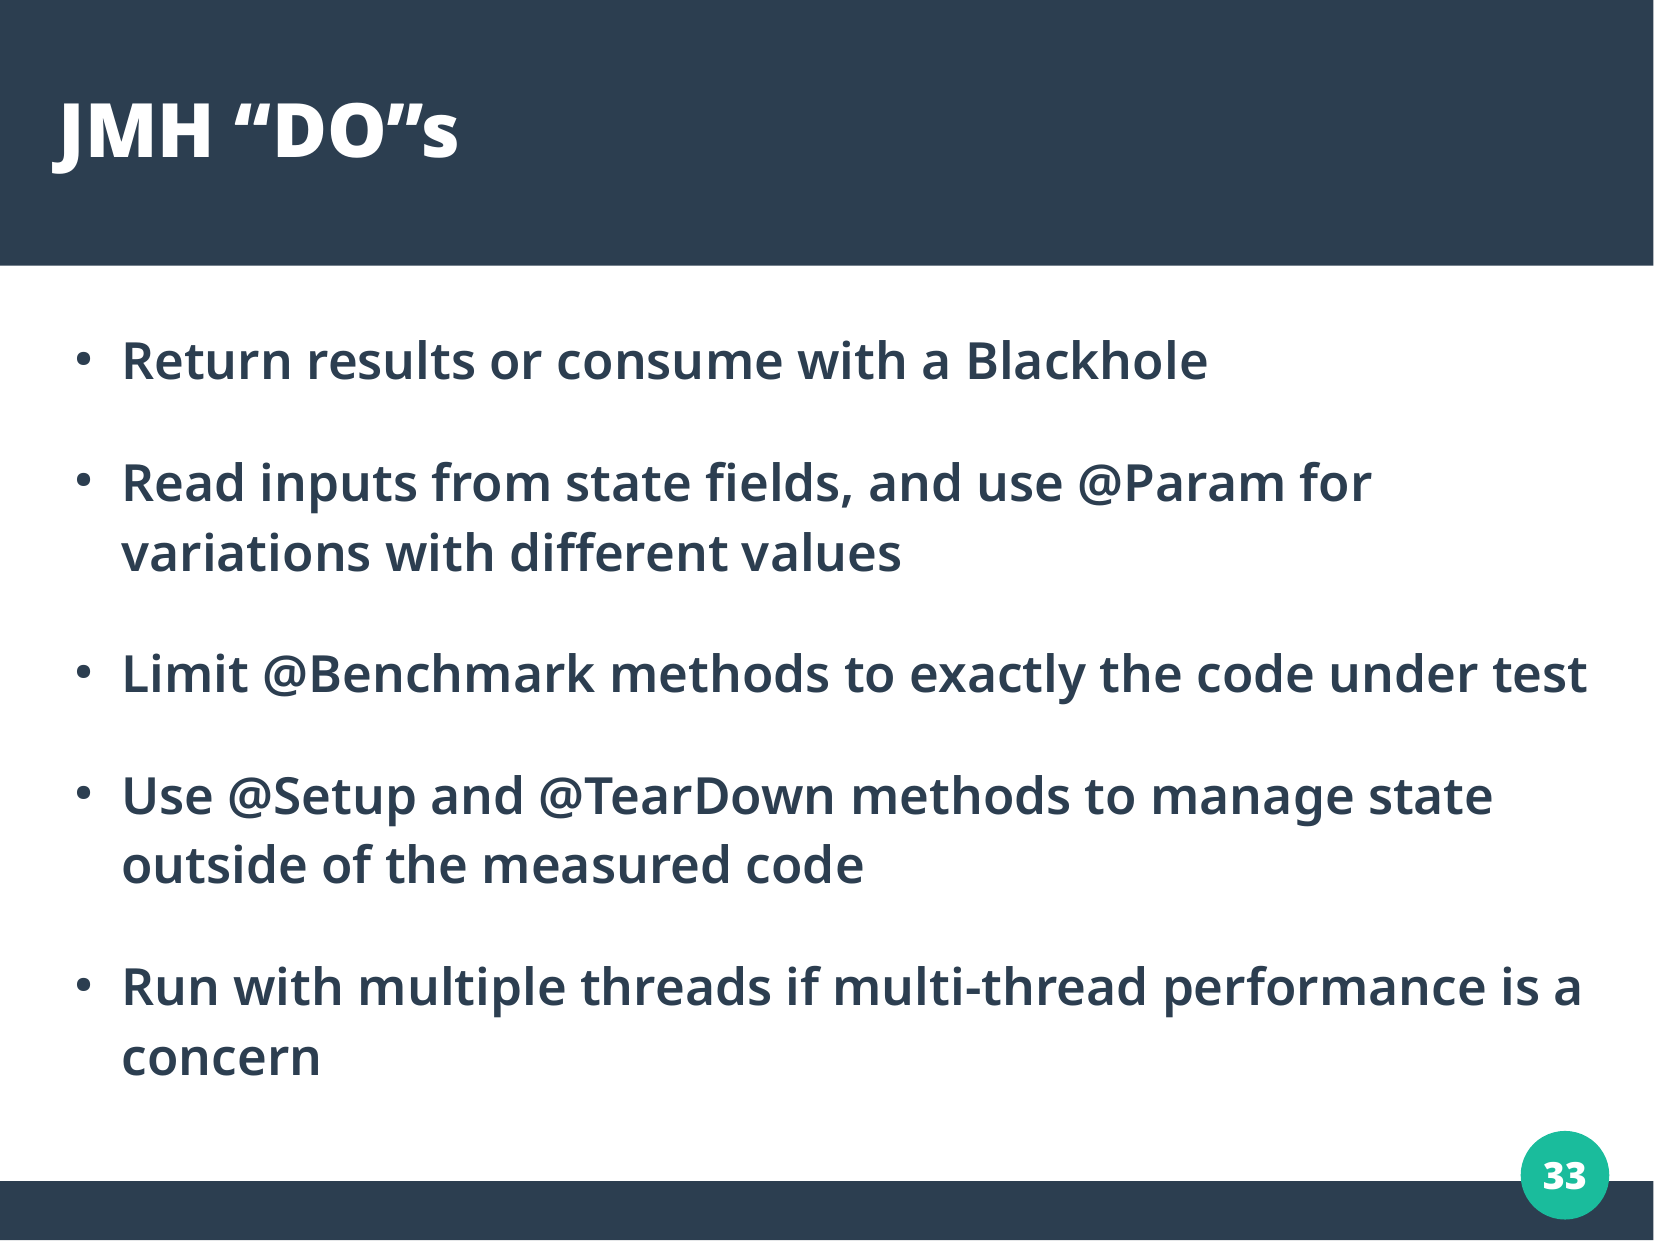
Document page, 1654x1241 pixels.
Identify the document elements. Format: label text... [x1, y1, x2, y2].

title JMH “DO”s [59, 56, 1595, 200]
list Return results or consume with a Blackhole Read inputs from state fields, and use @Param for variations with different values Limit @Benchmark methods to exactly the code under test Use @Setup and @TearDown methods to manage state outside of the measured code Run with multiple threads if multi-thread performance is a concern [59, 324, 1595, 1152]
